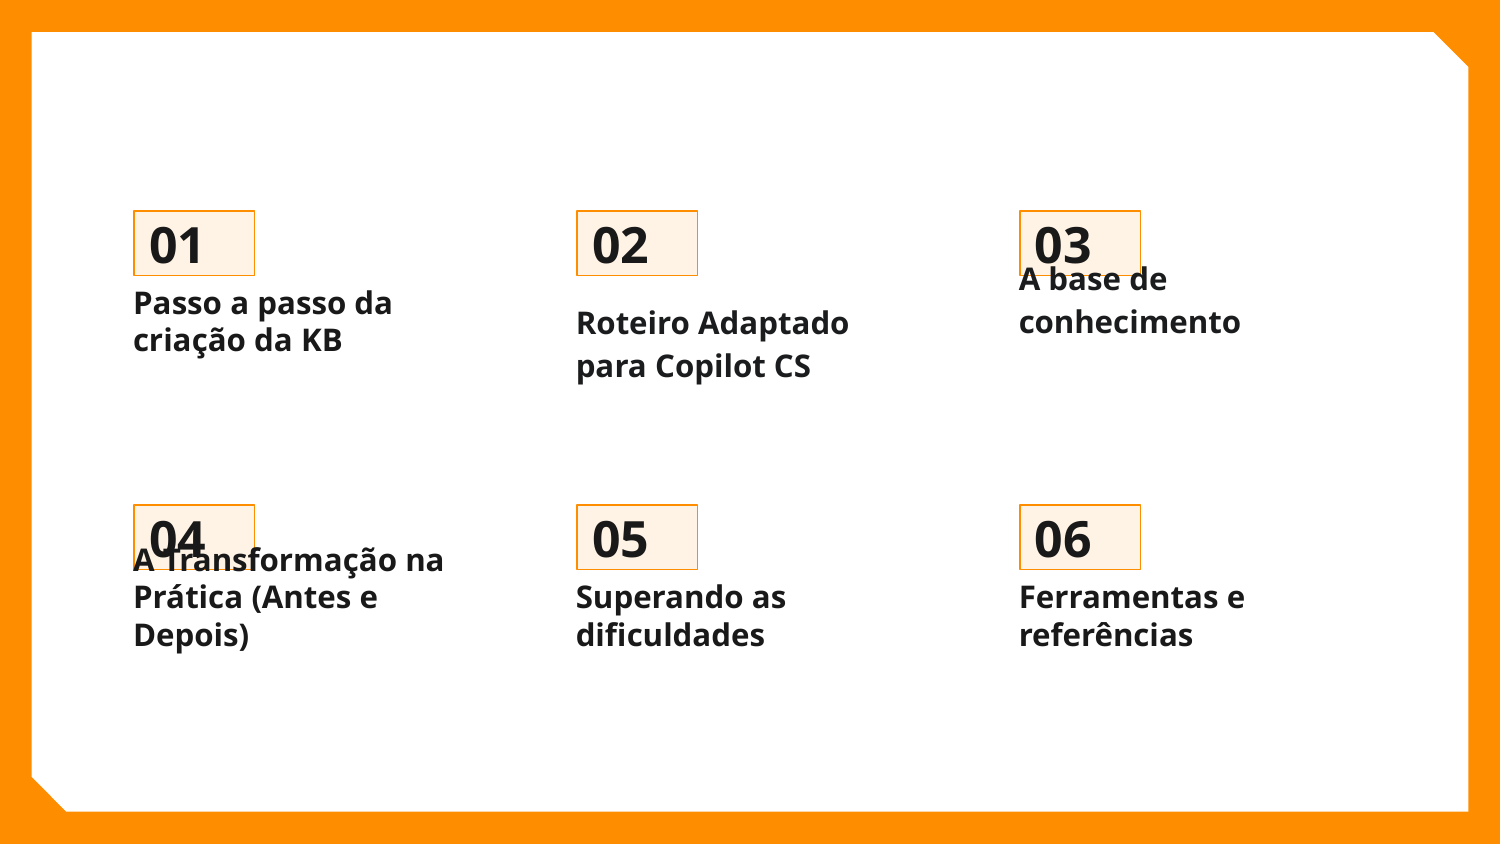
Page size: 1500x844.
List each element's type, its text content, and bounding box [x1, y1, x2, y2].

subtitle A base de conhecimento [1003, 292, 1344, 399]
title 01 [134, 210, 255, 276]
title 05 [577, 504, 698, 570]
title 04 [141, 553, 147, 562]
subtitle Superando as dificuldades [560, 586, 901, 668]
title 04 [139, 566, 149, 570]
title 03 [1019, 210, 1141, 276]
title 02 [577, 210, 698, 276]
subtitle Ferramentas e referências [1003, 586, 1344, 668]
title 04 [134, 504, 255, 570]
subtitle A Transformação na Prática (Antes e Depois) [118, 586, 475, 668]
subtitle Roteiro Adaptado para Copilot CS [560, 292, 901, 399]
title 06 [1019, 504, 1141, 570]
title 04 [218, 557, 225, 570]
subtitle Passo a passo da criação da KB [118, 292, 520, 374]
